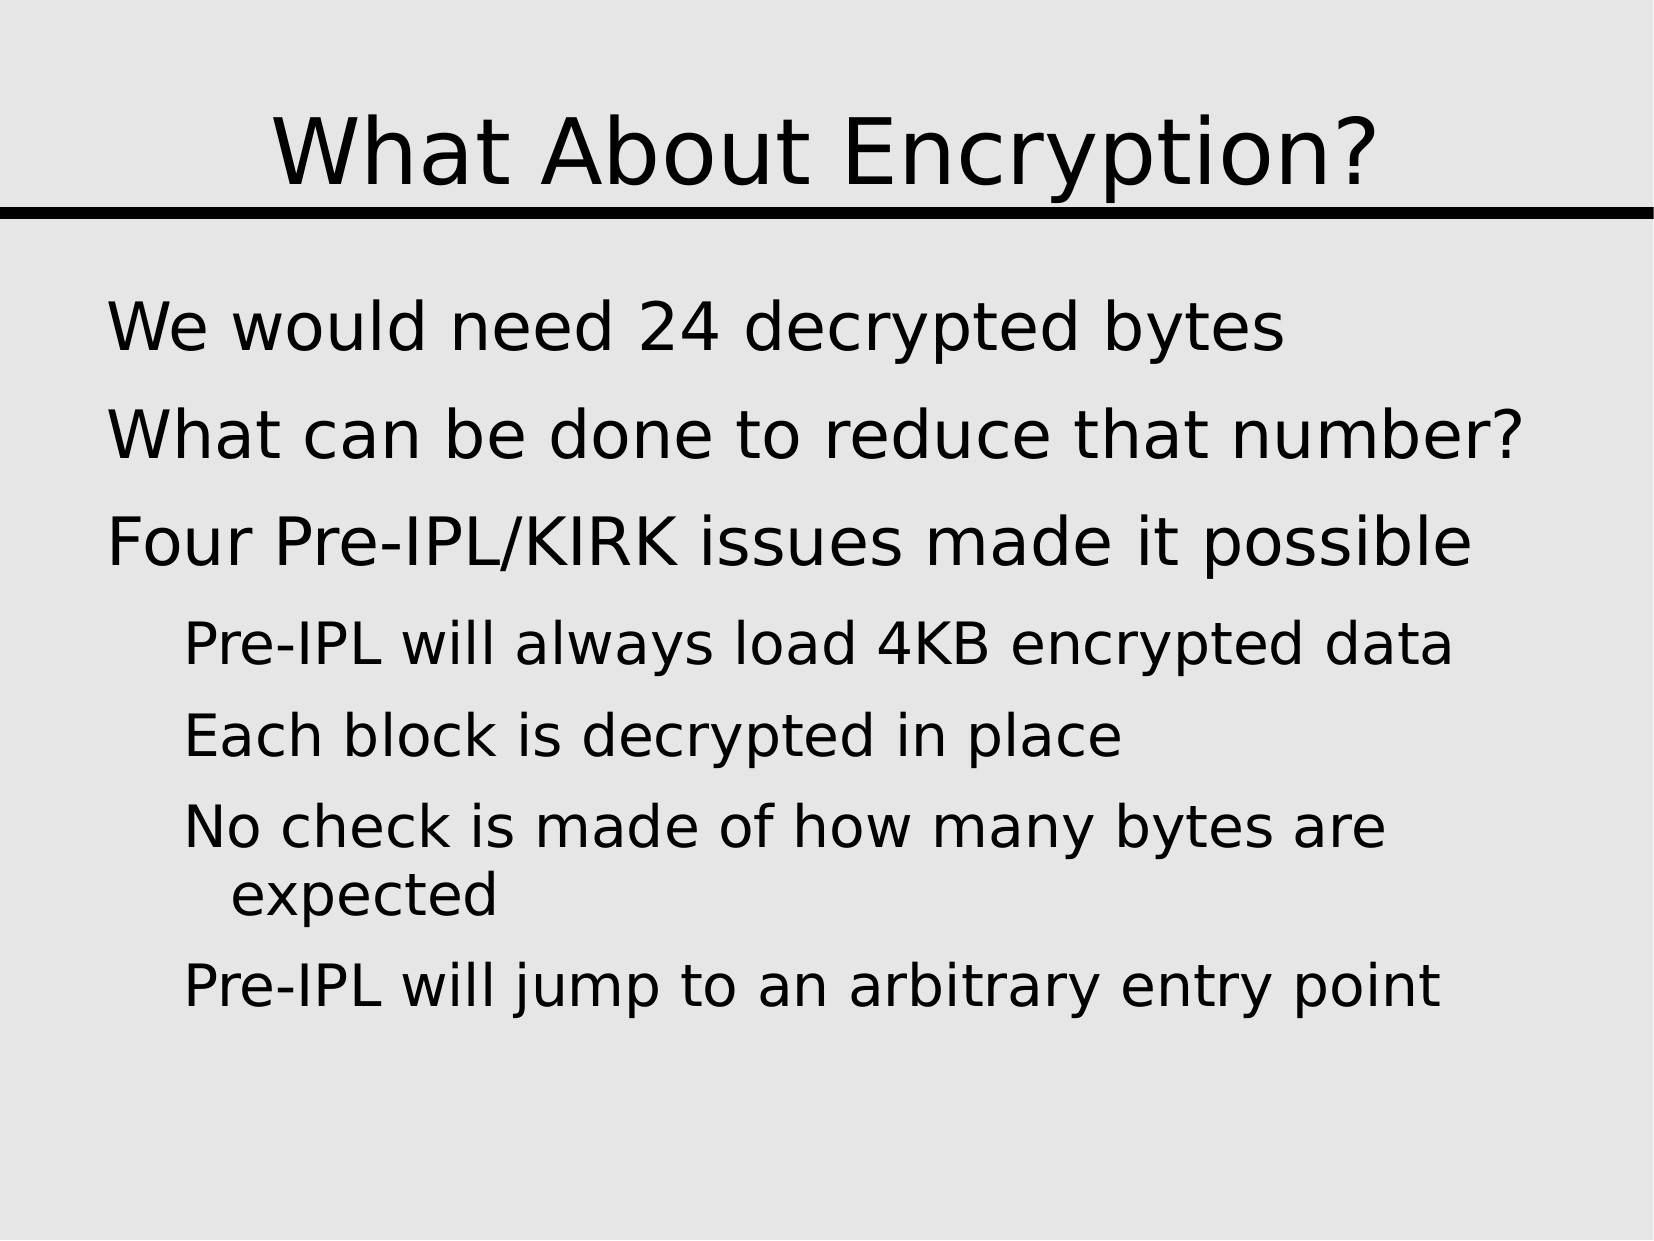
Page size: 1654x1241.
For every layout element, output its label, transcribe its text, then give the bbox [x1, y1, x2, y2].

title What About Encryption? [82, 56, 1571, 250]
list We would need 24 decrypted bytes What can be done to reduce that number? Four Pre-IPL/KIRK issues made it possible Pre-IPL will always load 4KB encrypted data Each block is decrypted in place No check is made of how many bytes are expected Pre-IPL will jump to an arbitrary entry point [88, 288, 1577, 1099]
